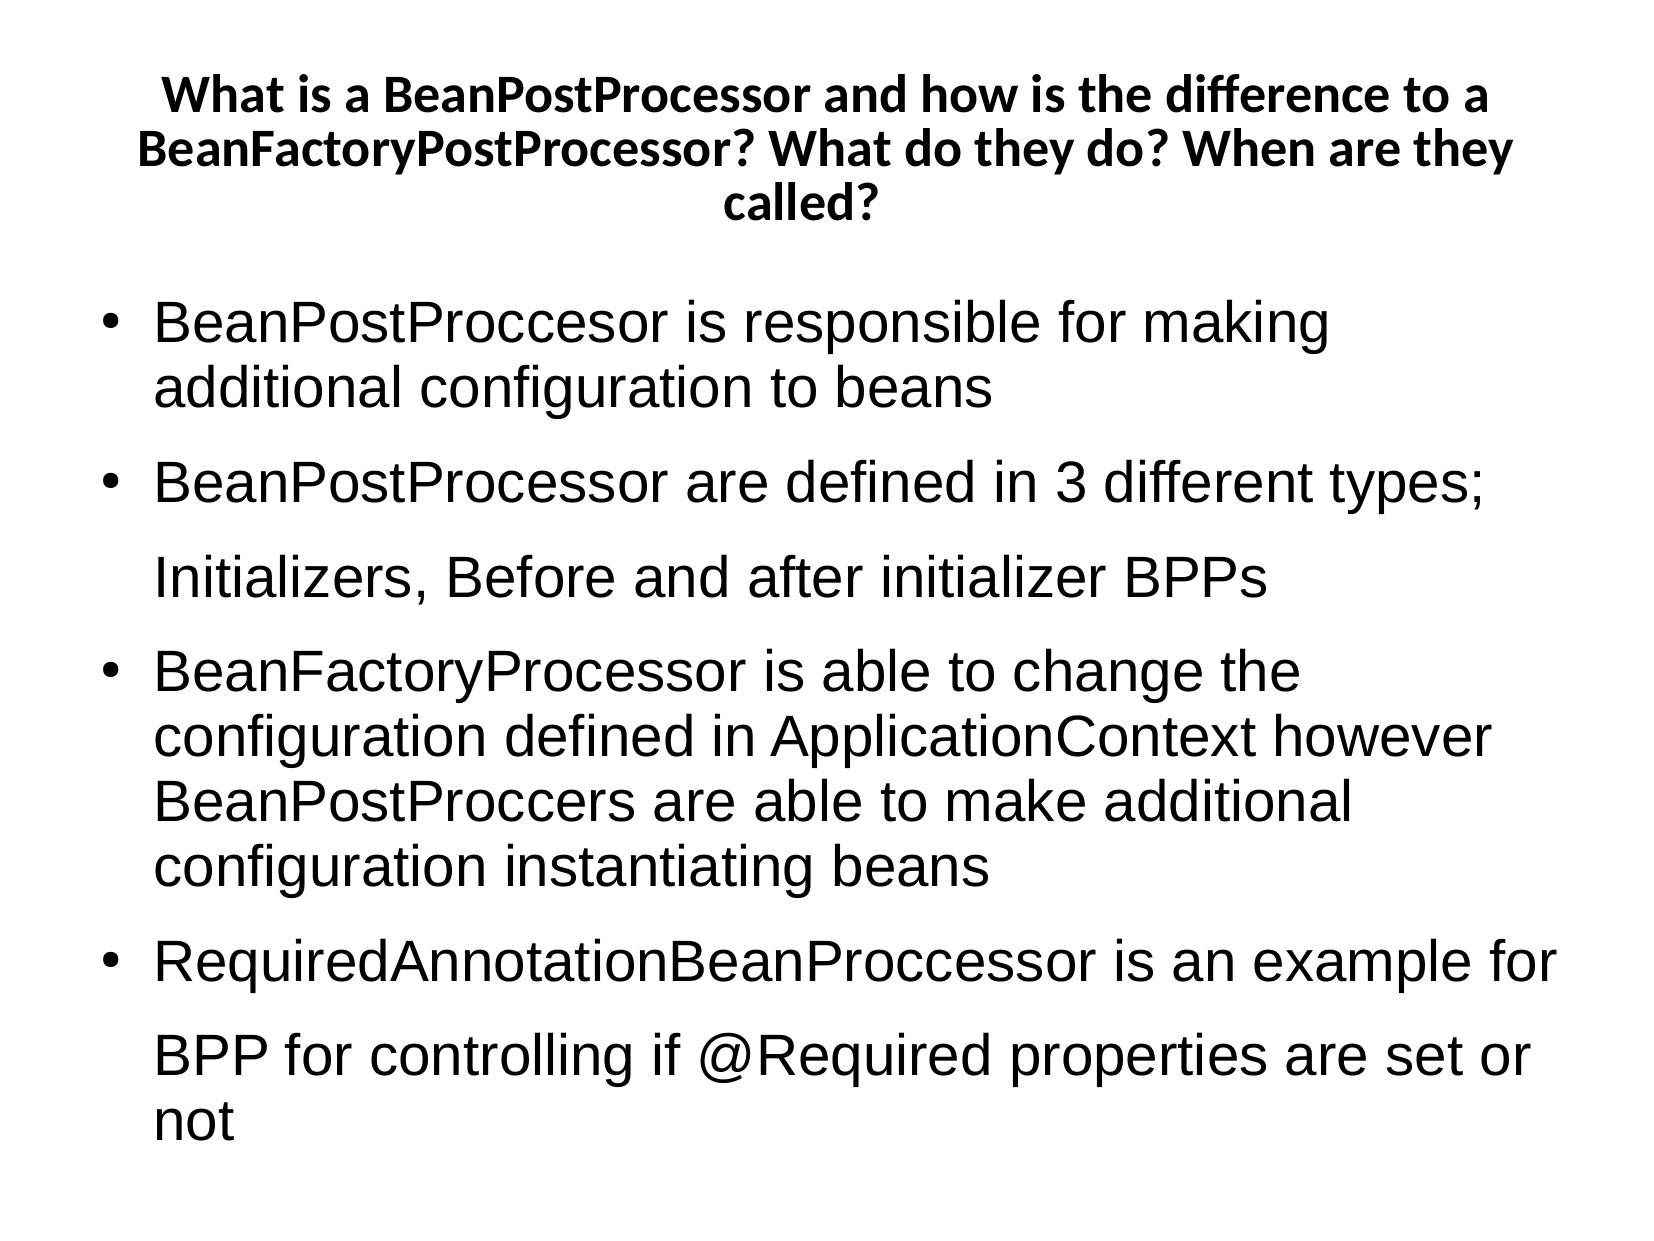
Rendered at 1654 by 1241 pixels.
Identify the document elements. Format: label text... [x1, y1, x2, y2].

list BeanPostProccesor is responsible for making additional configuration to beans BeanPostProcessor are defined in 3 different types; Initializers, Before and after initializer BPPs BeanFactoryProcessor is able to change the configuration defined in ApplicationContext however BeanPostProccers are able to make additional configuration instantiating beans RequiredAnnotationBeanProccessor is an example for BPP for controlling if @Required properties are set or not [82, 290, 1571, 1236]
title What is a BeanPostProcessor and how is the difference to a BeanFactoryPostProcessor? What do they do? When are they called? [82, 49, 1571, 257]
